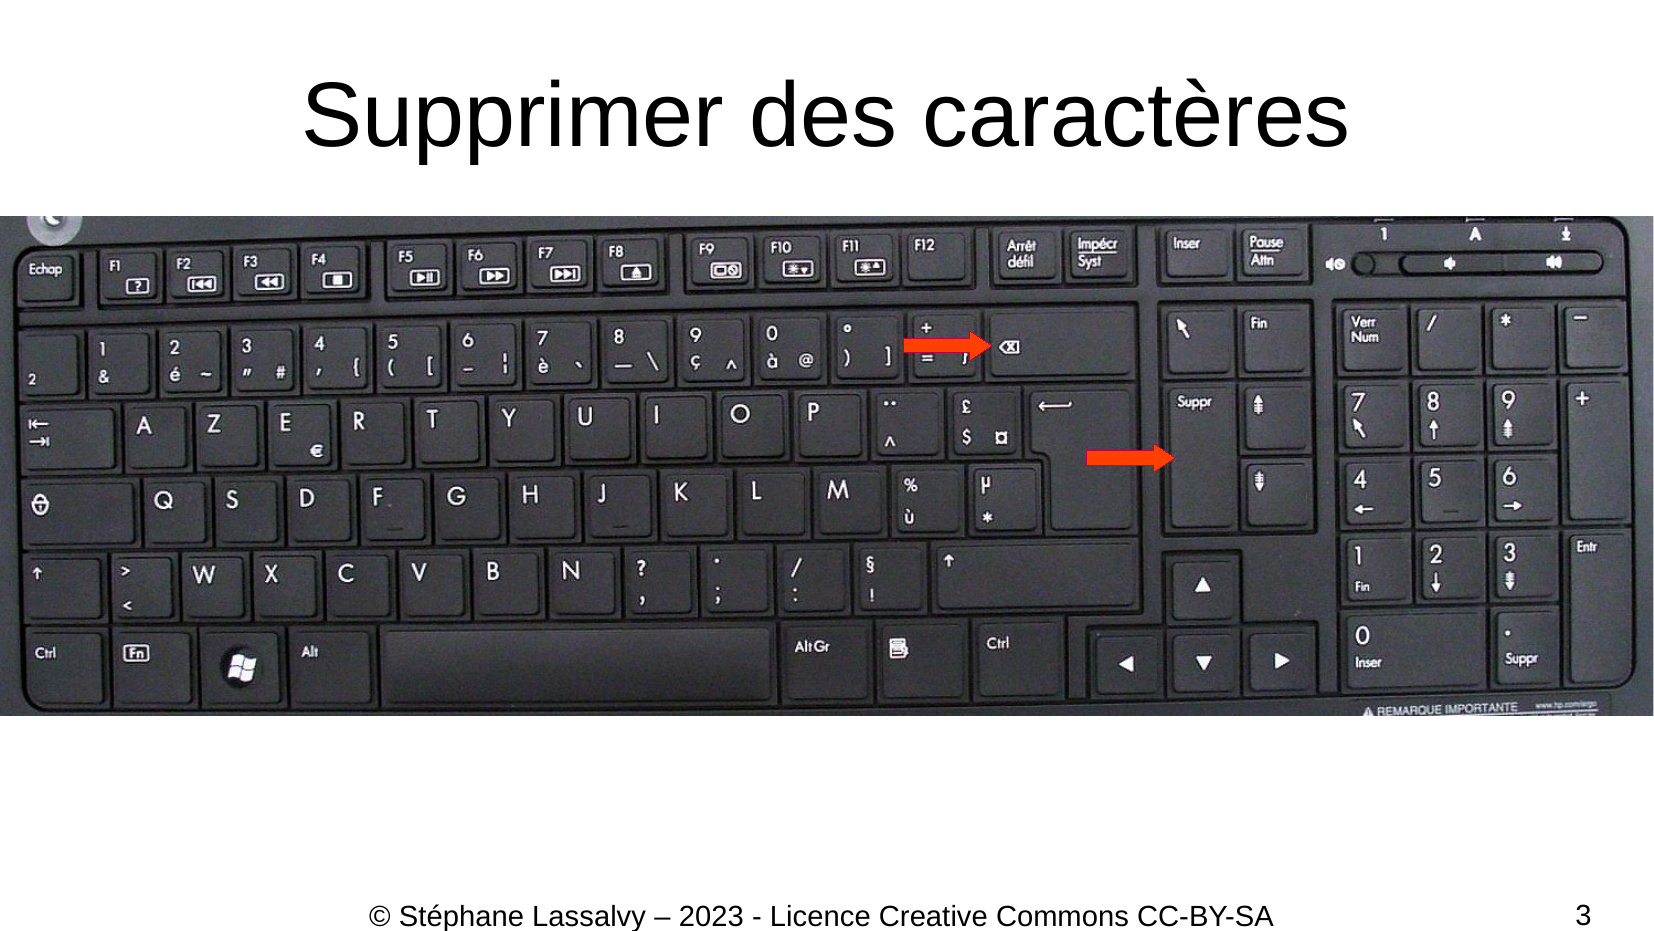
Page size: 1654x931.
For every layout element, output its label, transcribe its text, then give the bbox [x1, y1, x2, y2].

text_box © Stéphane Lassalvy – 2023 - Licence Creative Commons CC-BY-SA [354, 893, 1300, 931]
text_box [1086, 442, 1176, 473]
picture [0, 216, 1654, 716]
text_box [903, 330, 993, 361]
text_box 6 [1560, 891, 1654, 931]
title Supprimer des caractères [82, 37, 1571, 193]
